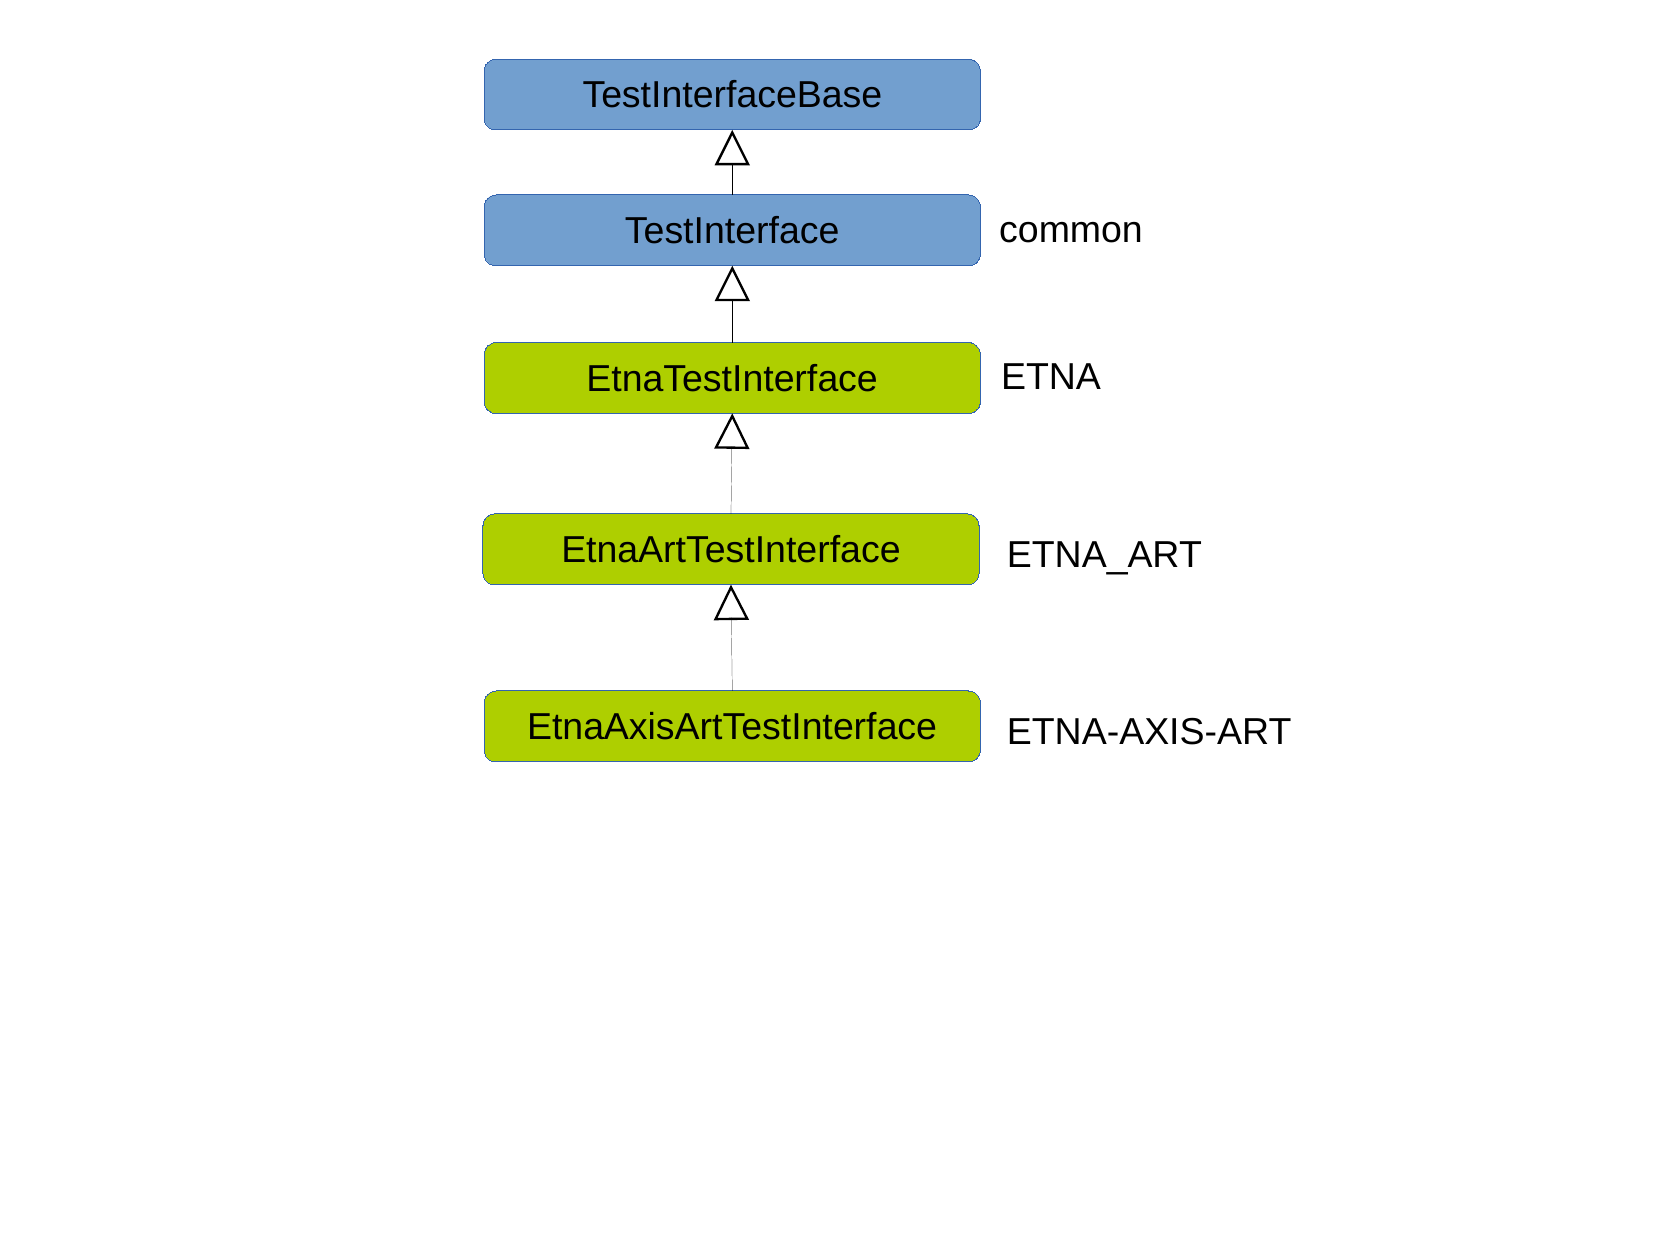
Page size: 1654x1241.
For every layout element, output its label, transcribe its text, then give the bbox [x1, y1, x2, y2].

text_box ETNA [986, 348, 1116, 406]
text_box EtnaTestInterface [484, 342, 981, 414]
text_box TestInterfaceBase [484, 59, 981, 130]
text_box EtnaArtTestInterface [482, 513, 980, 585]
text_box TestInterface [484, 194, 981, 266]
text_box ETNA-AXIS-ART [992, 702, 1307, 760]
text_box EtnaAxisArtTestInterface [484, 690, 981, 762]
text_box common [984, 200, 1158, 258]
text_box ETNA_ART [992, 525, 1217, 583]
